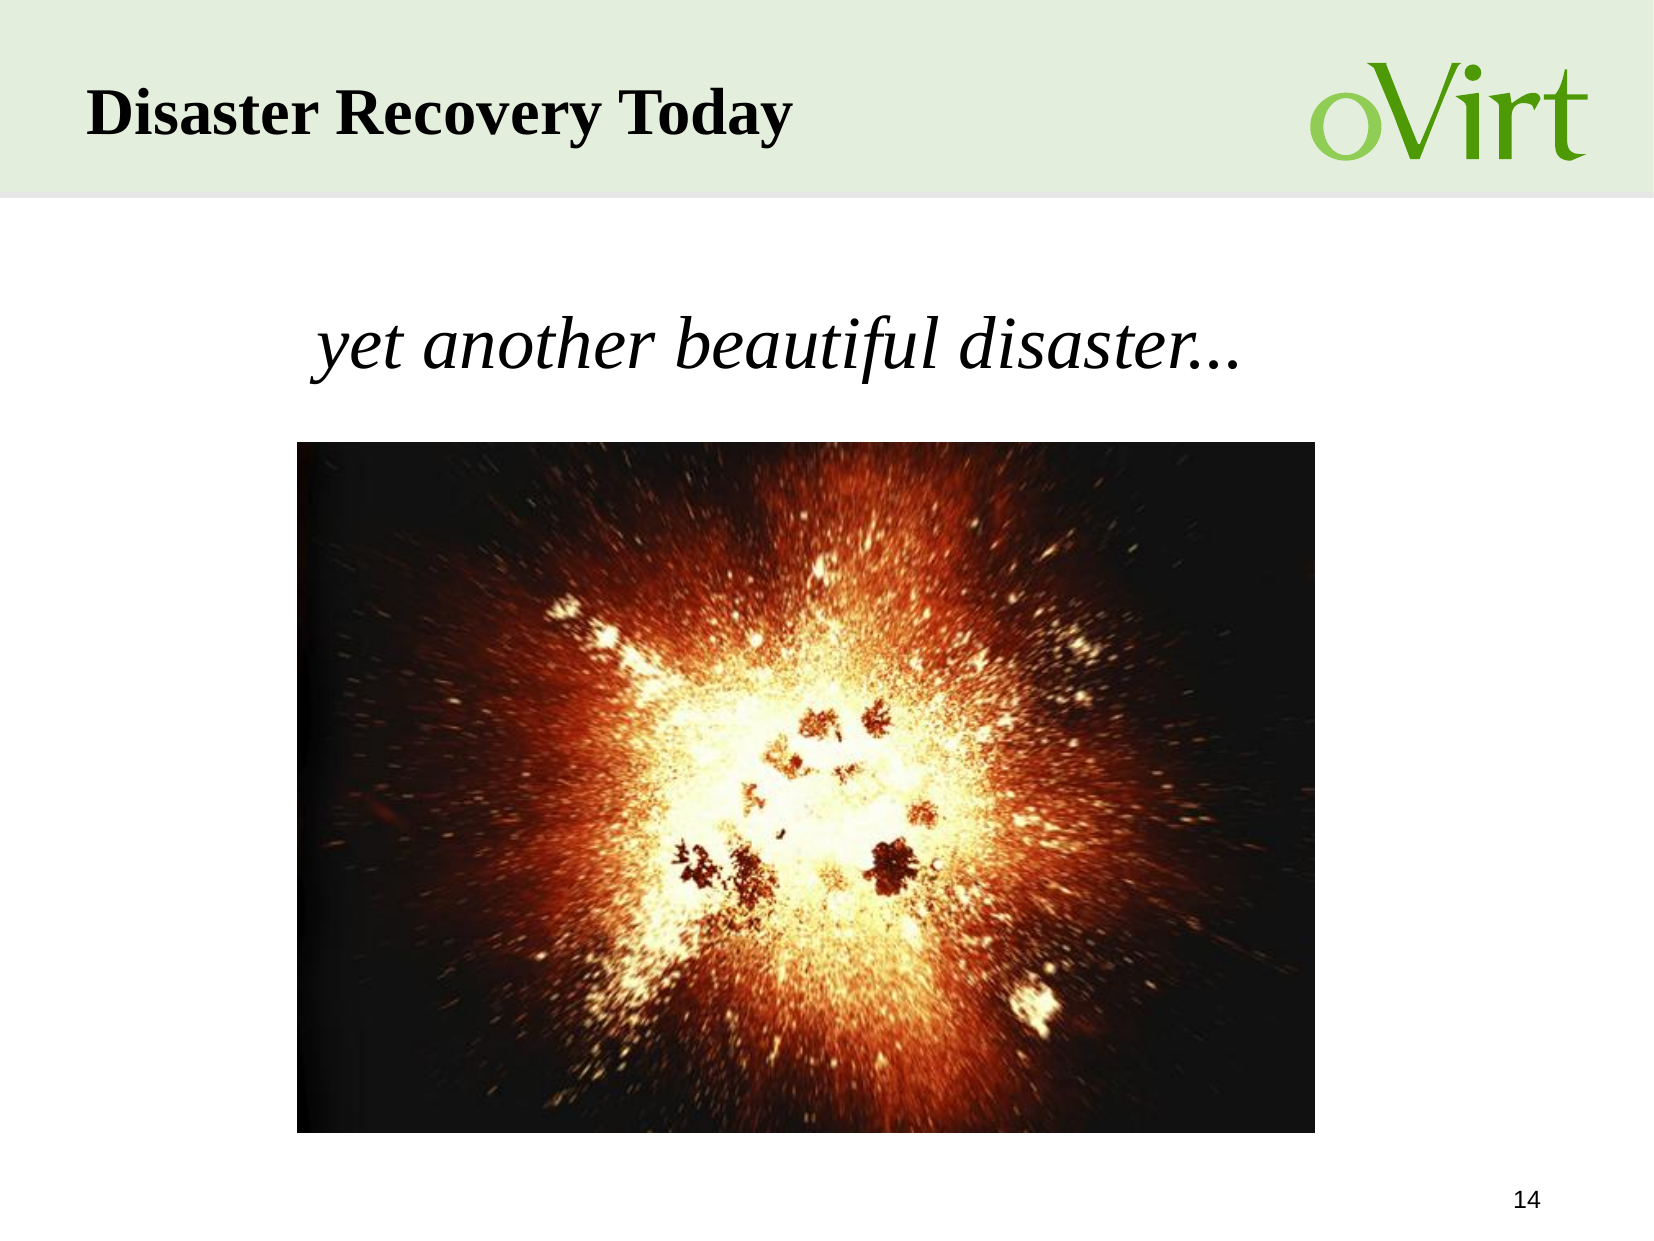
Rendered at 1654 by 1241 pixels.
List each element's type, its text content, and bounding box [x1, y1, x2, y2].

text_box yet another beautiful disaster... [316, 302, 1367, 386]
picture [297, 442, 1315, 1133]
title Disaster Recovery Today [86, 36, 1307, 188]
